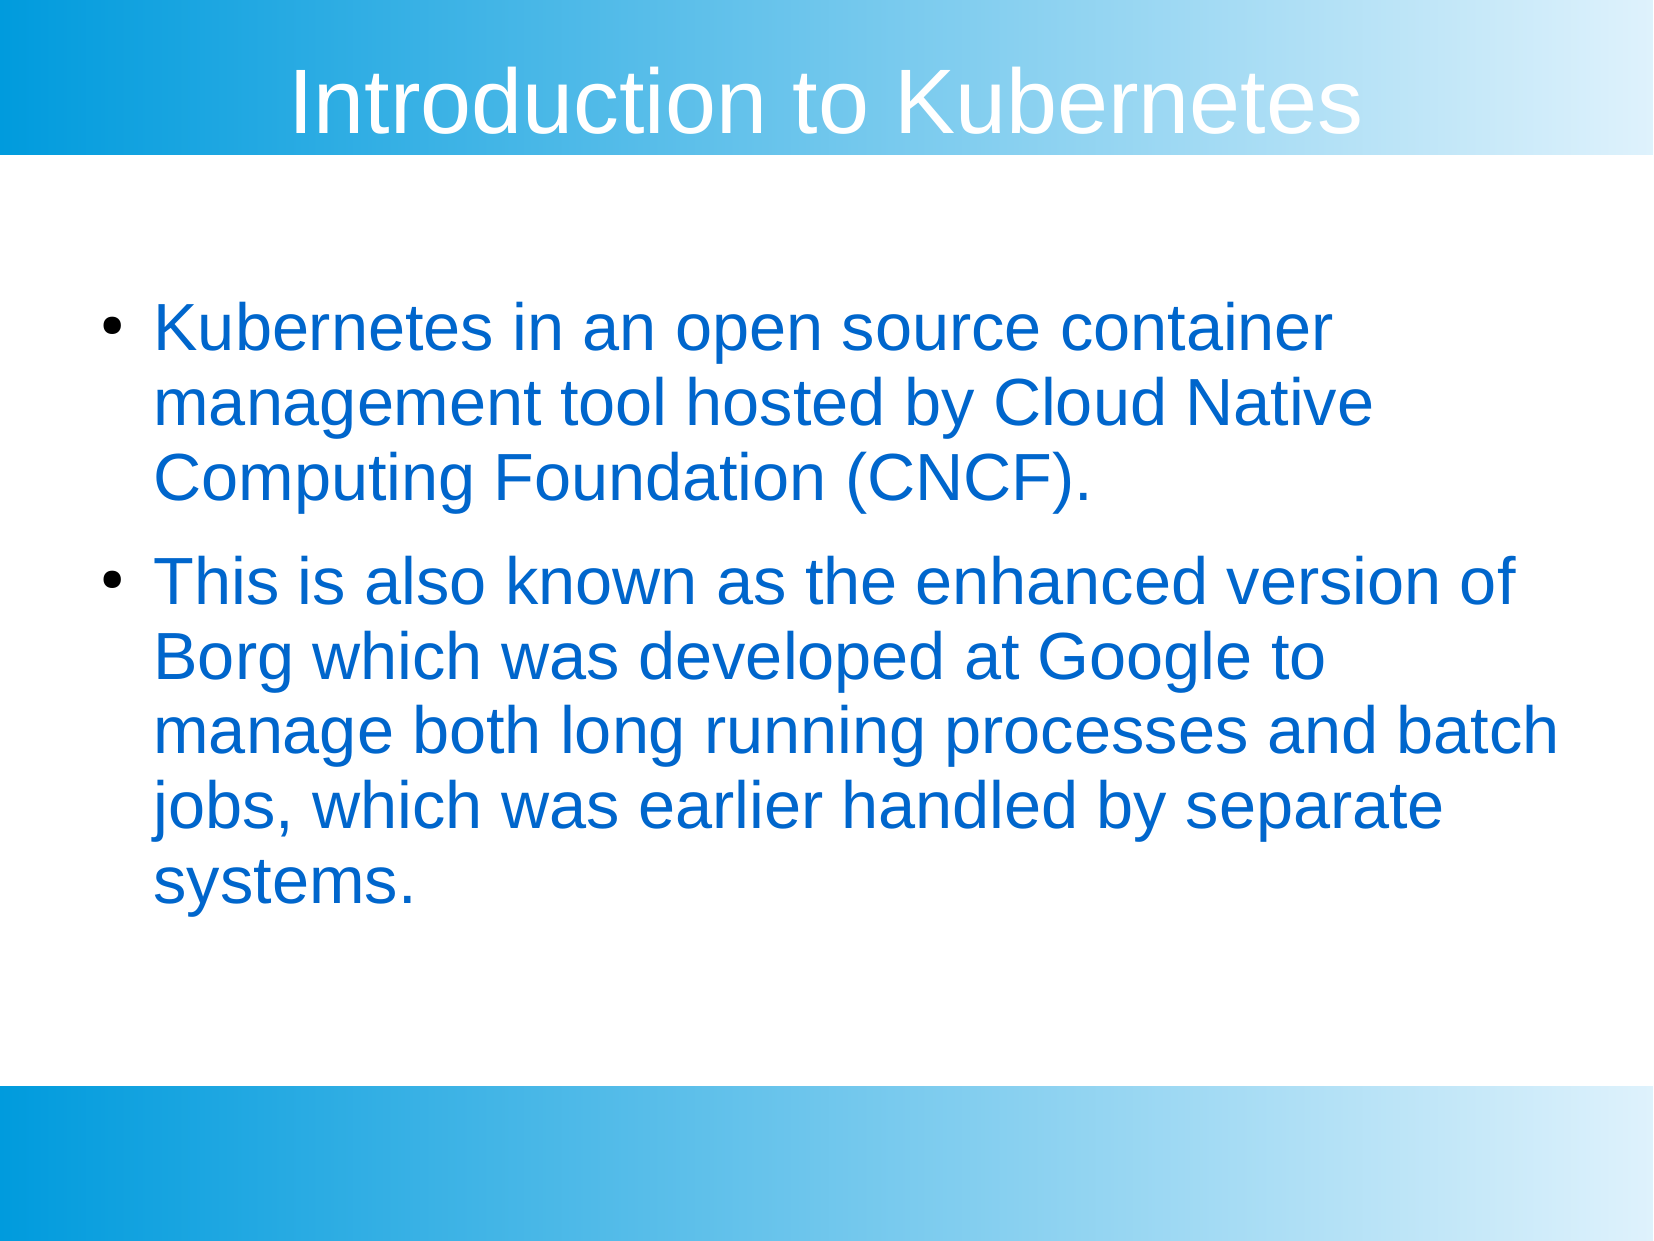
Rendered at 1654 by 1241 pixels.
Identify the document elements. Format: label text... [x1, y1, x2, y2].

title Introduction to Kubernetes [82, 49, 1571, 155]
list Kubernetes in an open source container management tool hosted by Cloud Native Computing Foundation (CNCF). This is also known as the enhanced version of Borg which was developed at Google to manage both long running processes and batch jobs, which was earlier handled by separate systems. [82, 290, 1571, 1010]
